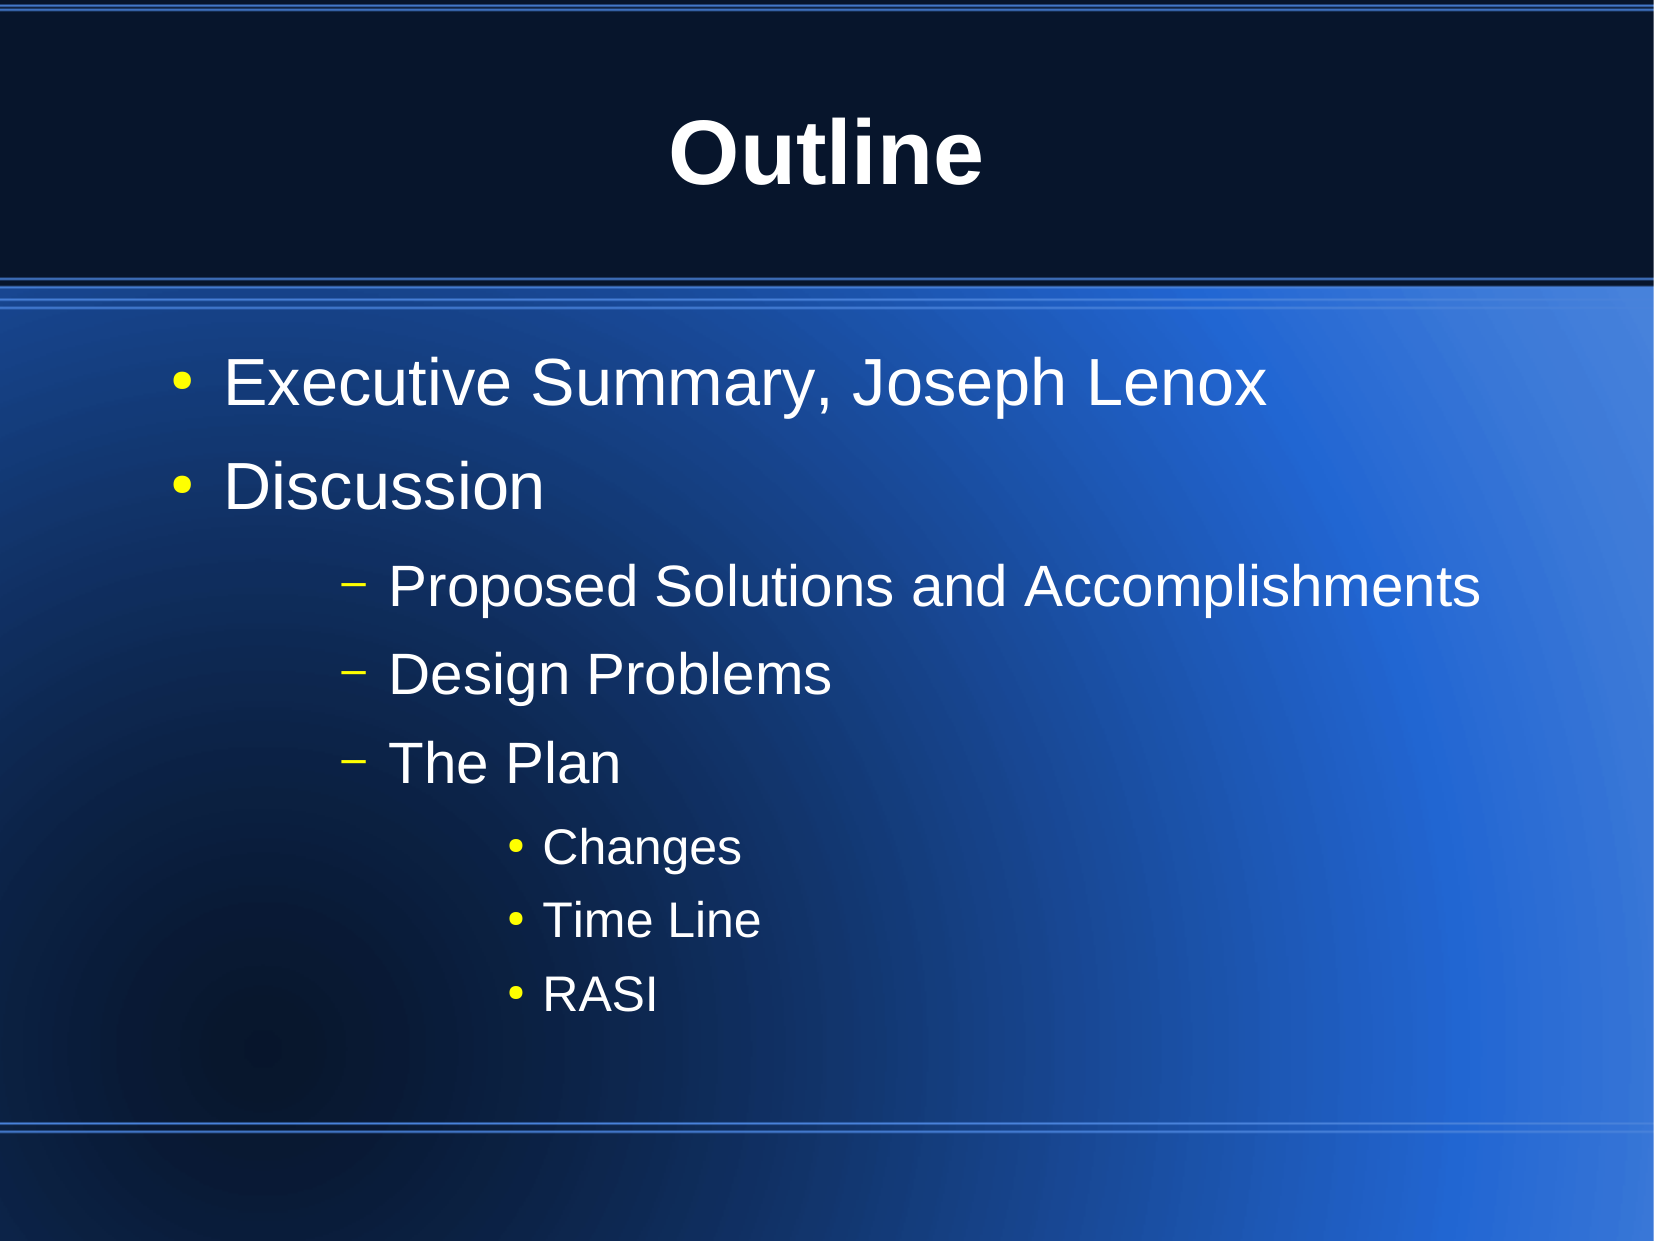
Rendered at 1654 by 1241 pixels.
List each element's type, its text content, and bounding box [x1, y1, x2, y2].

title Outline [82, 49, 1571, 257]
list Executive Summary, Joseph Lenox Discussion Proposed Solutions and Accomplishments Design Problems The Plan Changes Time Line RASI [152, 344, 1534, 1127]
picture [0, 0, 1654, 1241]
